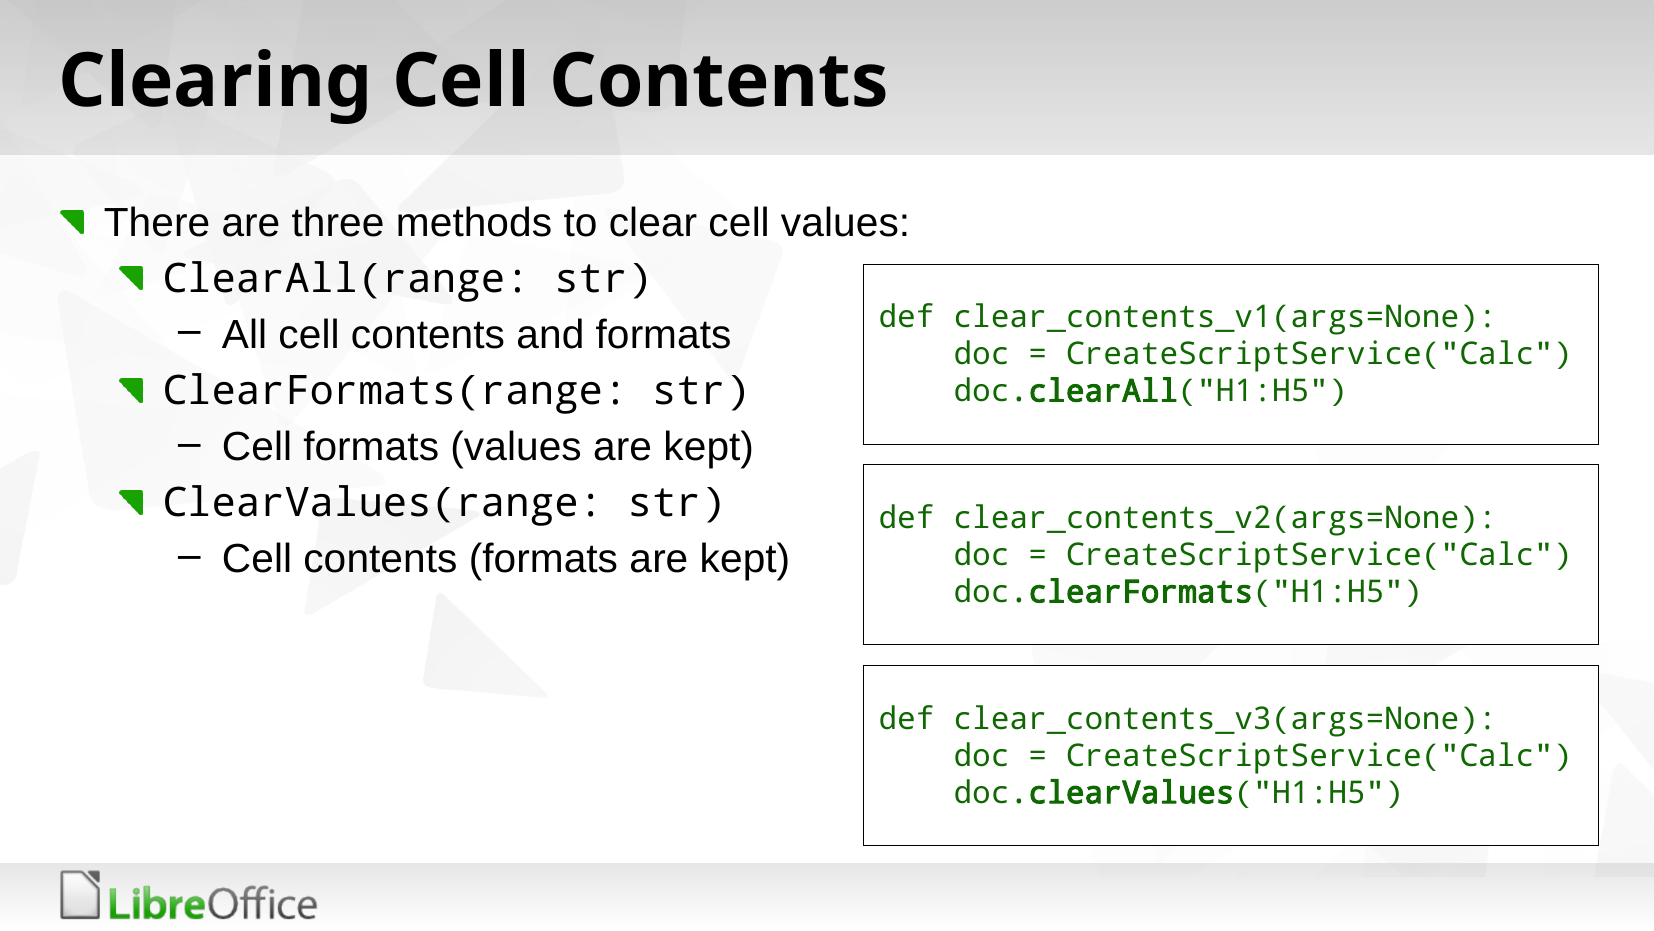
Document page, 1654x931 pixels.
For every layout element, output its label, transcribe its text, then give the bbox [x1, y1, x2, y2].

text_box def clear_contents_v3(args=None): doc = CreateScriptService("Calc") doc.clearValues("H1:H5") [863, 665, 1599, 846]
title Clearing Cell Contents [59, 22, 1595, 133]
text_box def clear_contents_v1(args=None): doc = CreateScriptService("Calc") doc.clearAll("H1:H5") [863, 264, 1599, 445]
picture [915, 411, 1654, 877]
picture [0, 0, 783, 698]
picture [41, 851, 337, 931]
list There are three methods to clear cell values: ClearAll(range: str) All cell contents and formats ClearFormats(range: str) Cell formats (values are kept) ClearValues(range: str) Cell contents (formats are kept) [60, 199, 1595, 739]
text_box def clear_contents_v2(args=None): doc = CreateScriptService("Calc") doc.clearFormats("H1:H5") [863, 464, 1599, 645]
